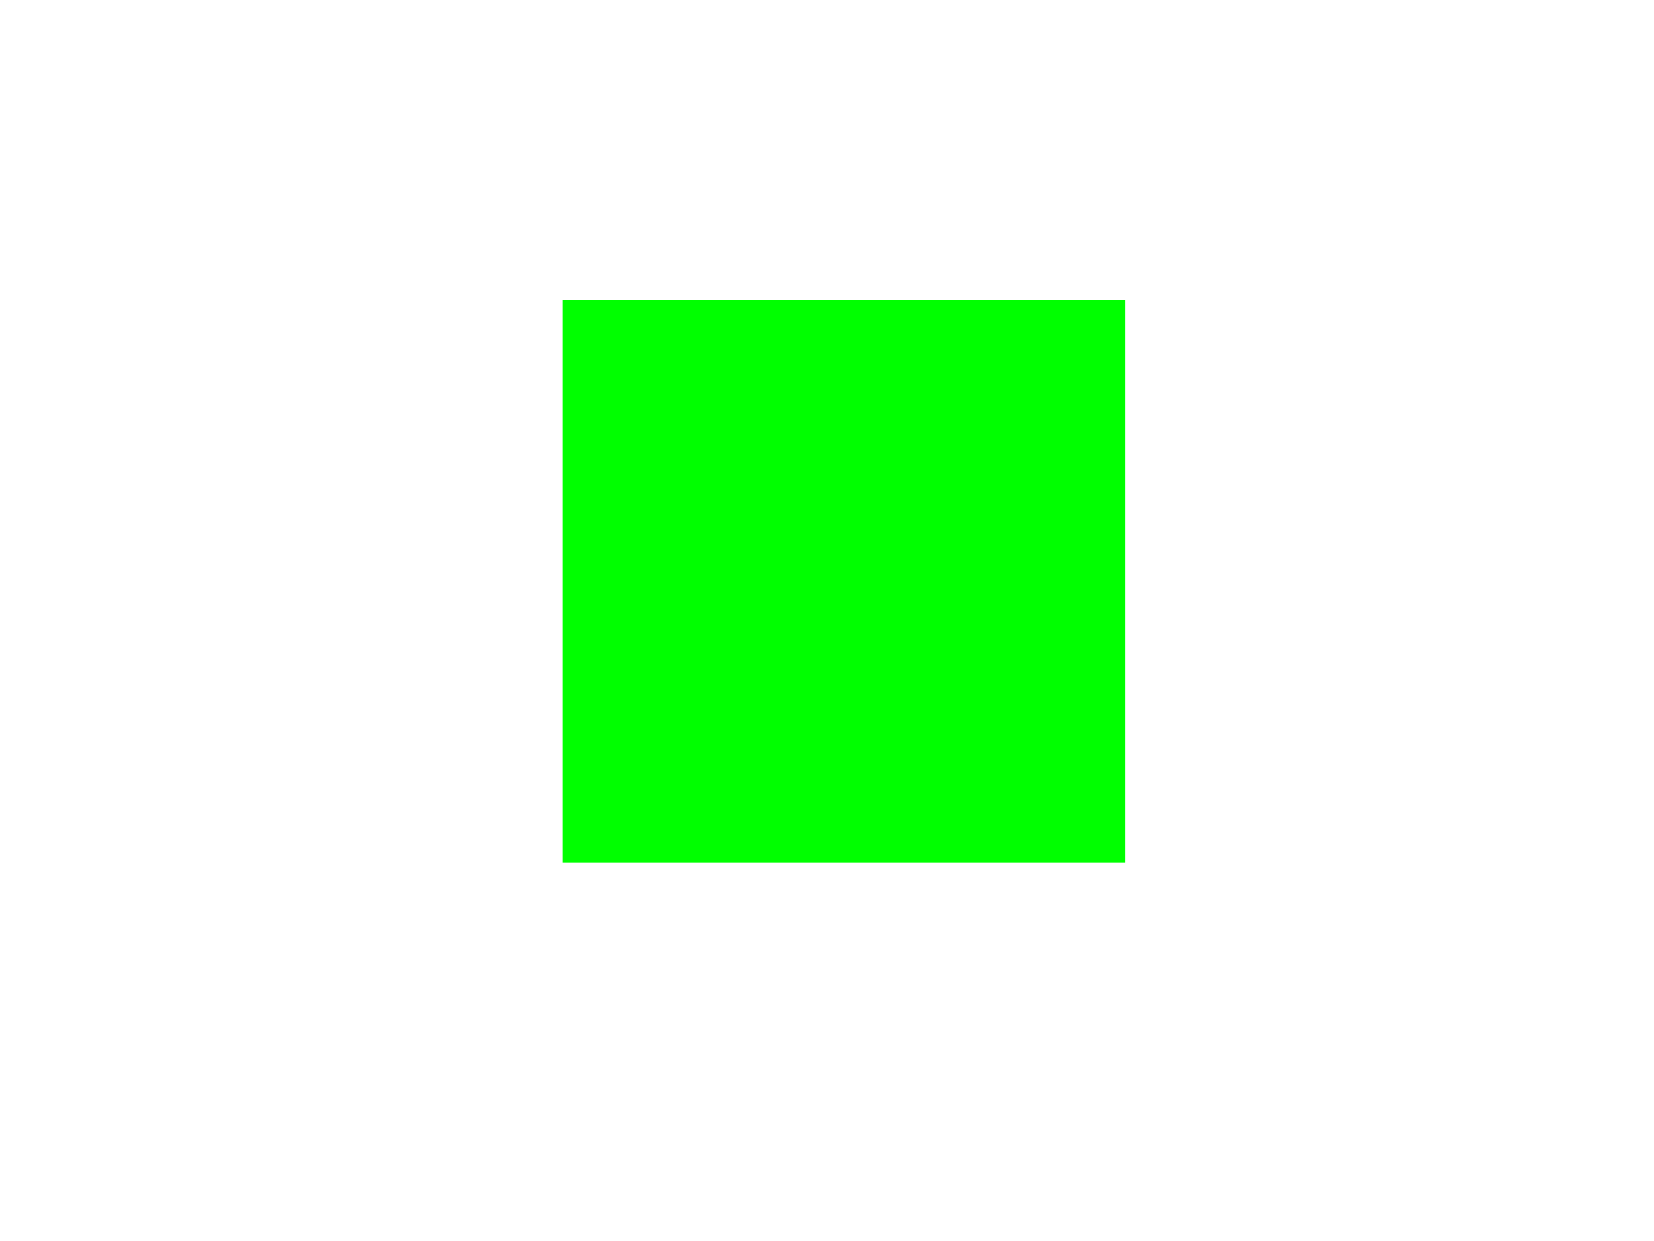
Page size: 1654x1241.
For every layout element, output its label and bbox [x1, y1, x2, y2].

text_box [562, 300, 1126, 863]
